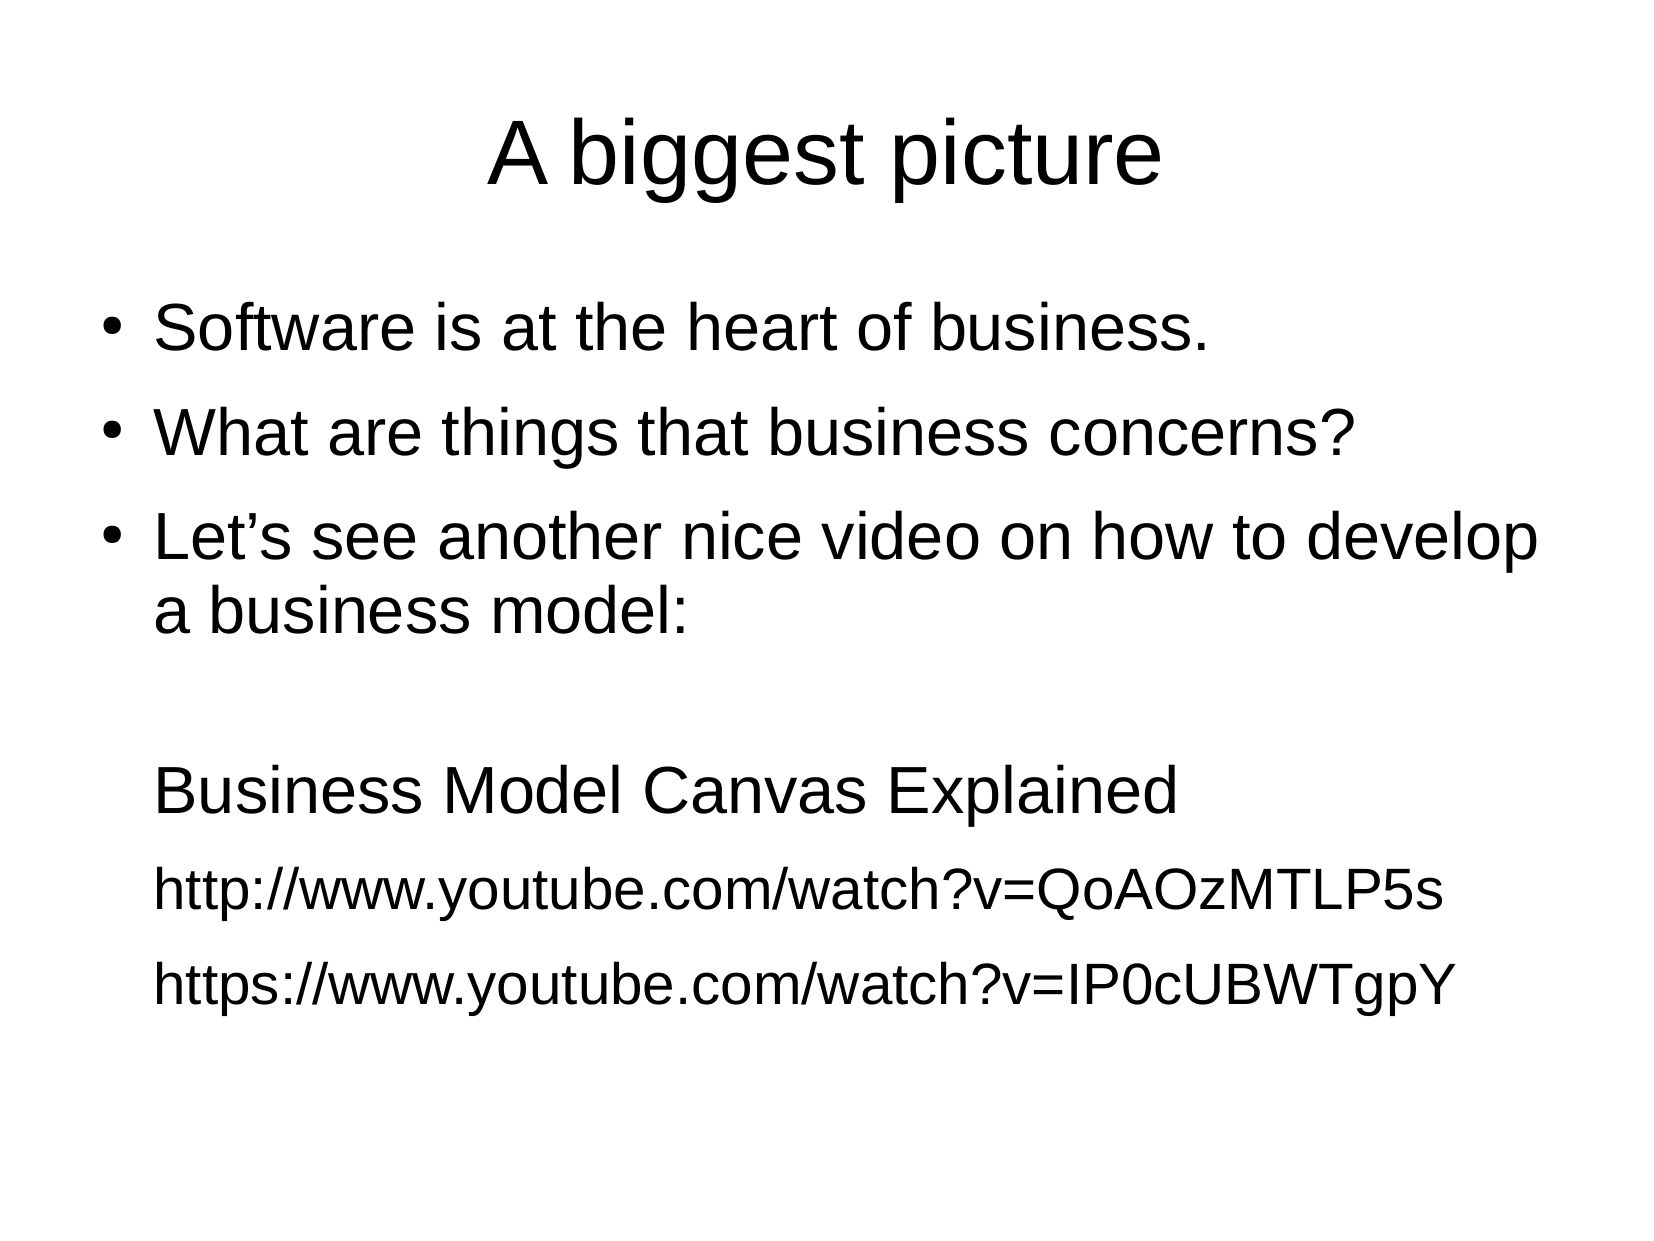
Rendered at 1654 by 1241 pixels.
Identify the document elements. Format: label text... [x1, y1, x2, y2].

title A biggest picture [82, 49, 1571, 257]
list Software is at the heart of business. What are things that business concerns? Let’s see another nice video on how to develop a business model: Business Model Canvas Explained http://www.youtube.com/watch?v=QoAOzMTLP5s https://www.youtube.com/watch?v=IP0cUBWTgpY [82, 290, 1571, 1081]
